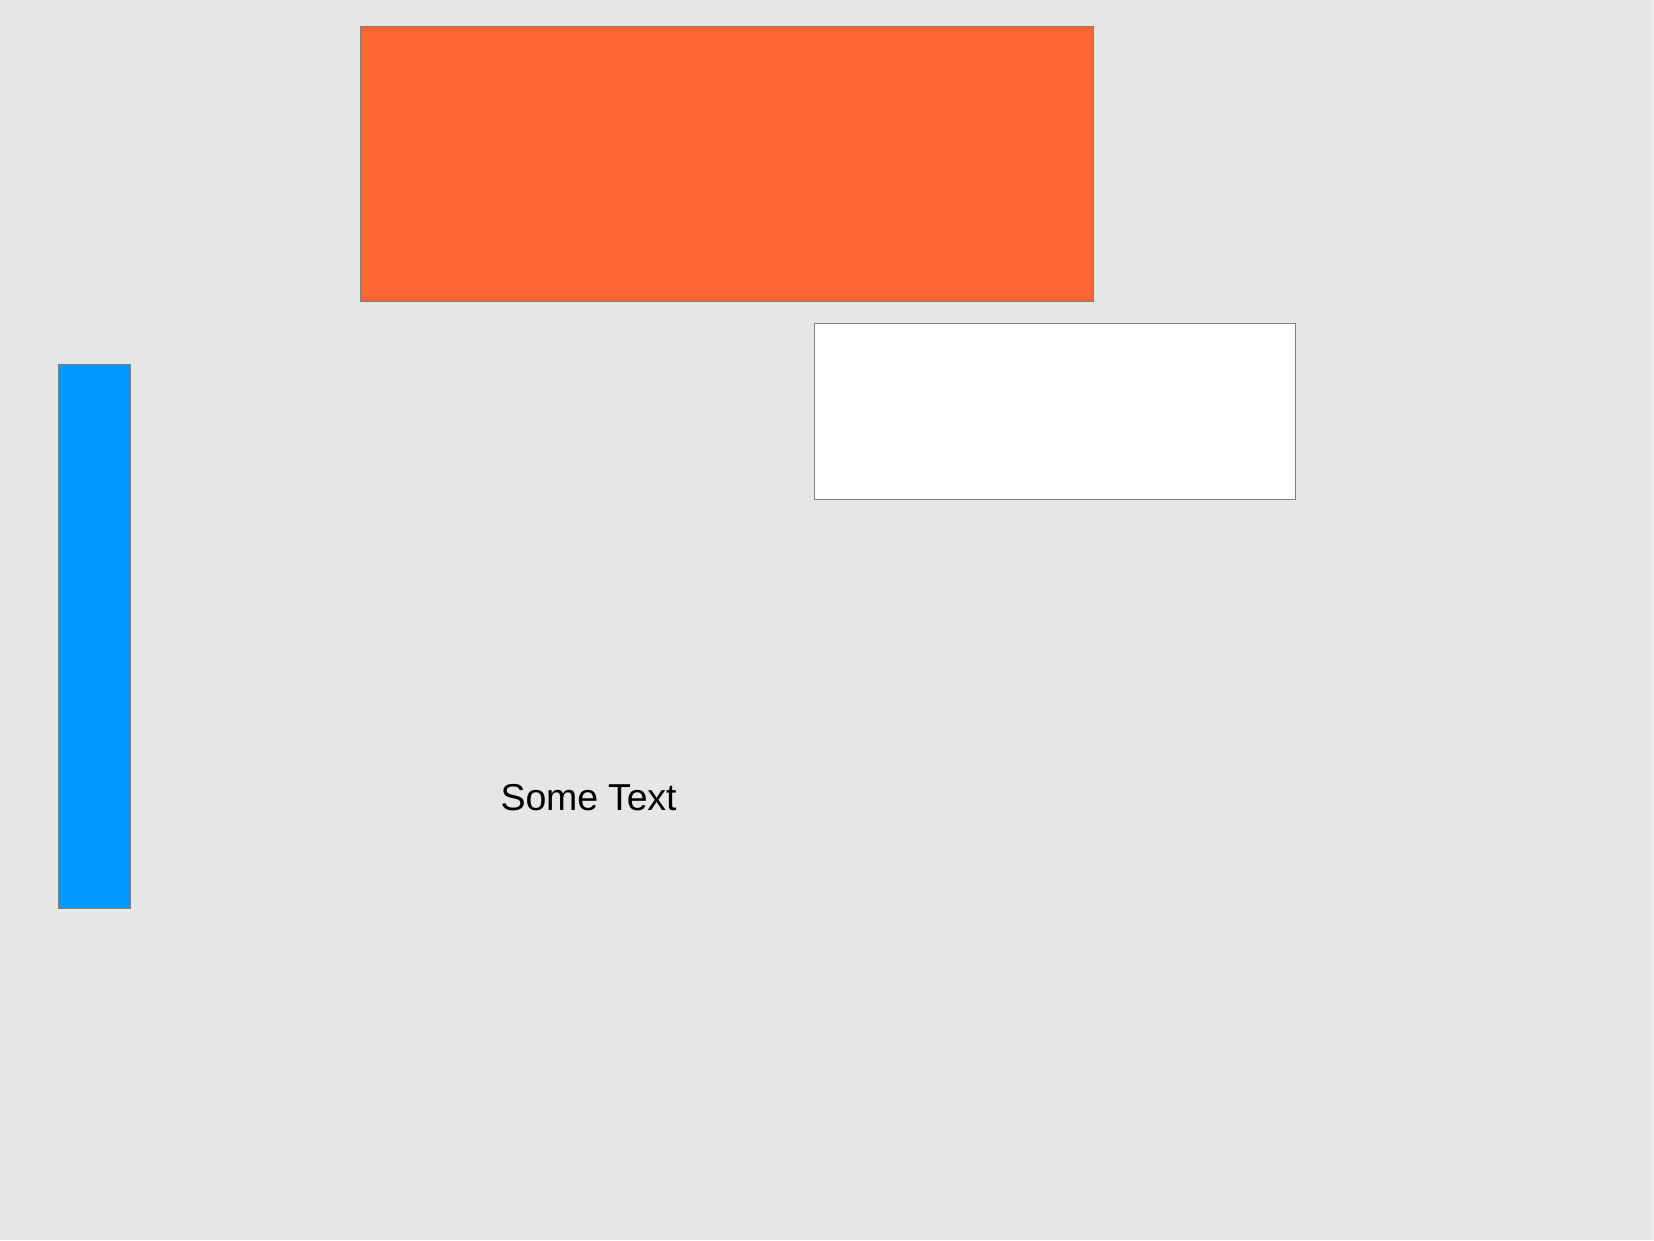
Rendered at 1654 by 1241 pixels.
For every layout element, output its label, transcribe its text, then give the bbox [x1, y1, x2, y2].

text_box [814, 323, 1296, 500]
text_box [360, 26, 1094, 302]
text_box Some Text [485, 769, 828, 878]
text_box [58, 364, 131, 909]
